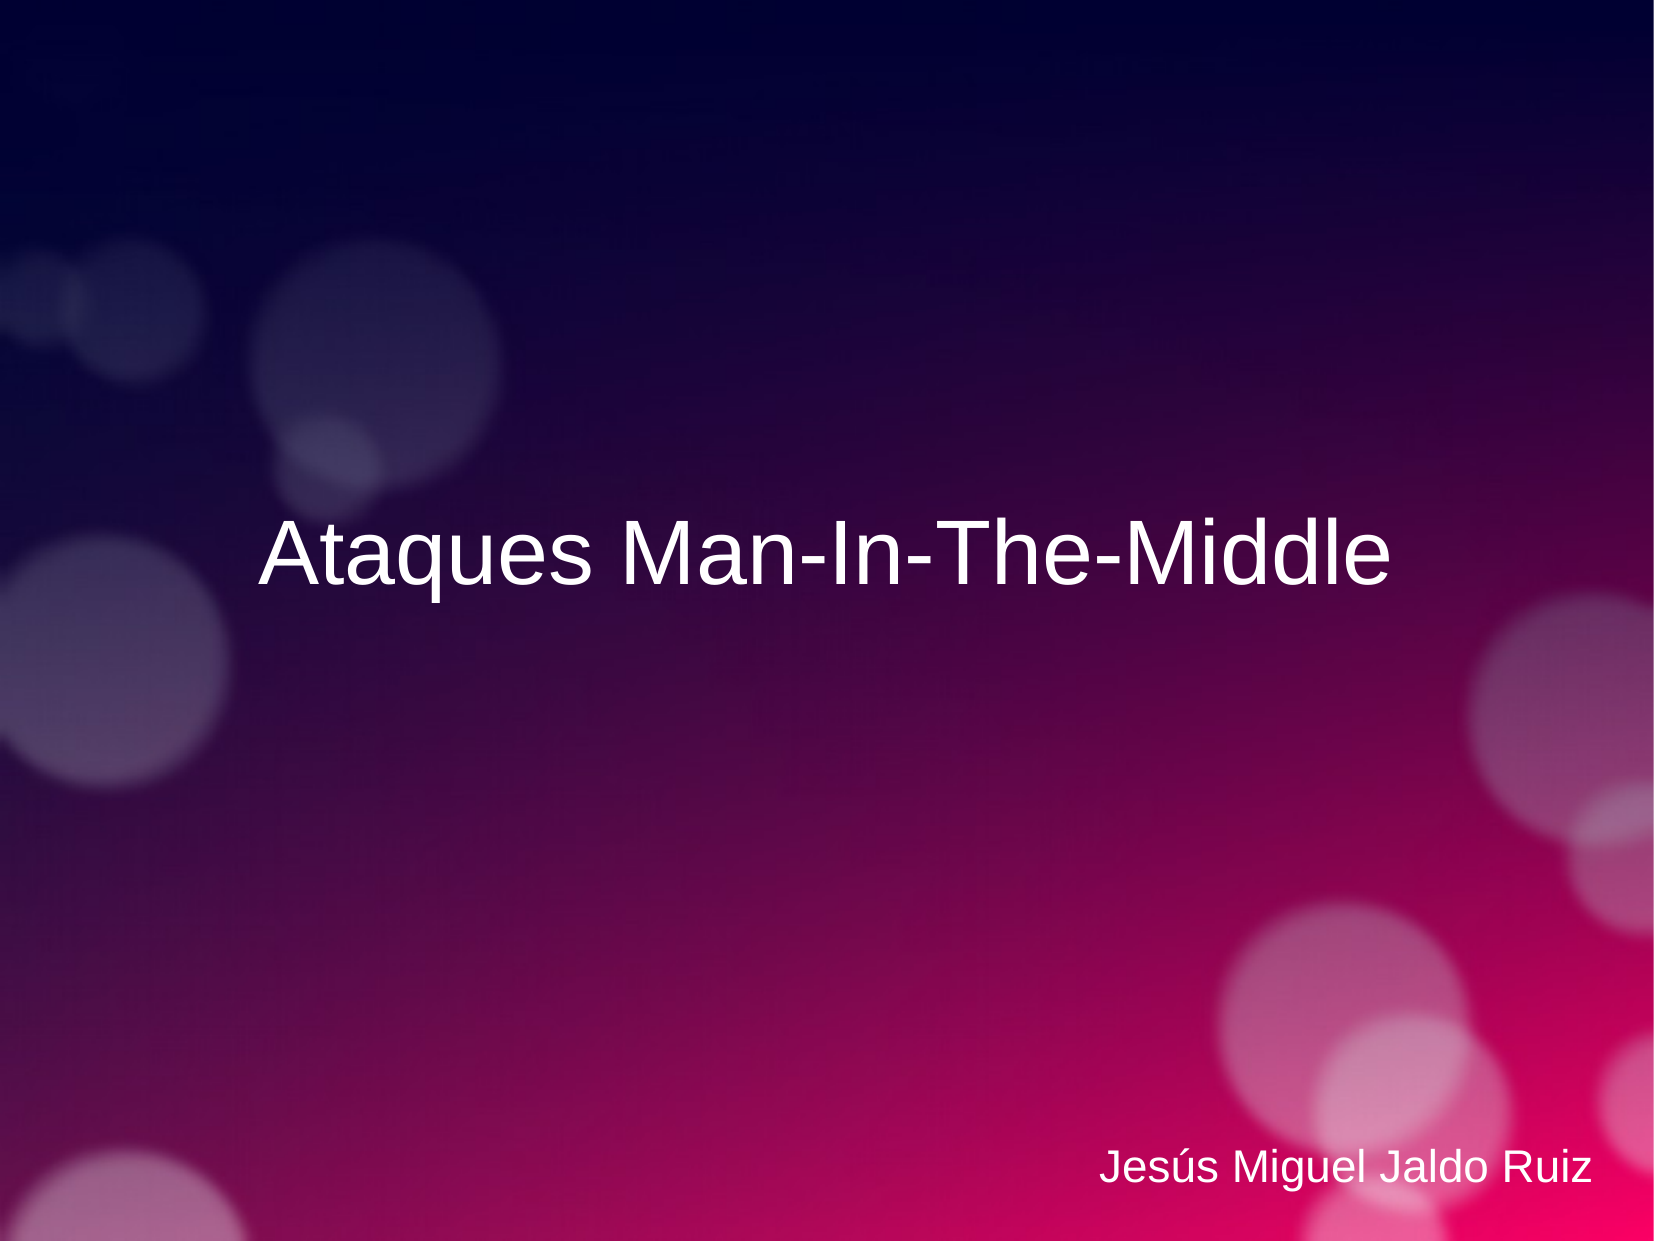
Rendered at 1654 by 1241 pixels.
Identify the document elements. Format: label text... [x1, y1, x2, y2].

title Ataques Man-In-The-Middle [82, 448, 1571, 656]
subtitle Jesús Miguel Jaldo Ruiz [1074, 1122, 1619, 1211]
picture [0, 0, 1654, 1241]
